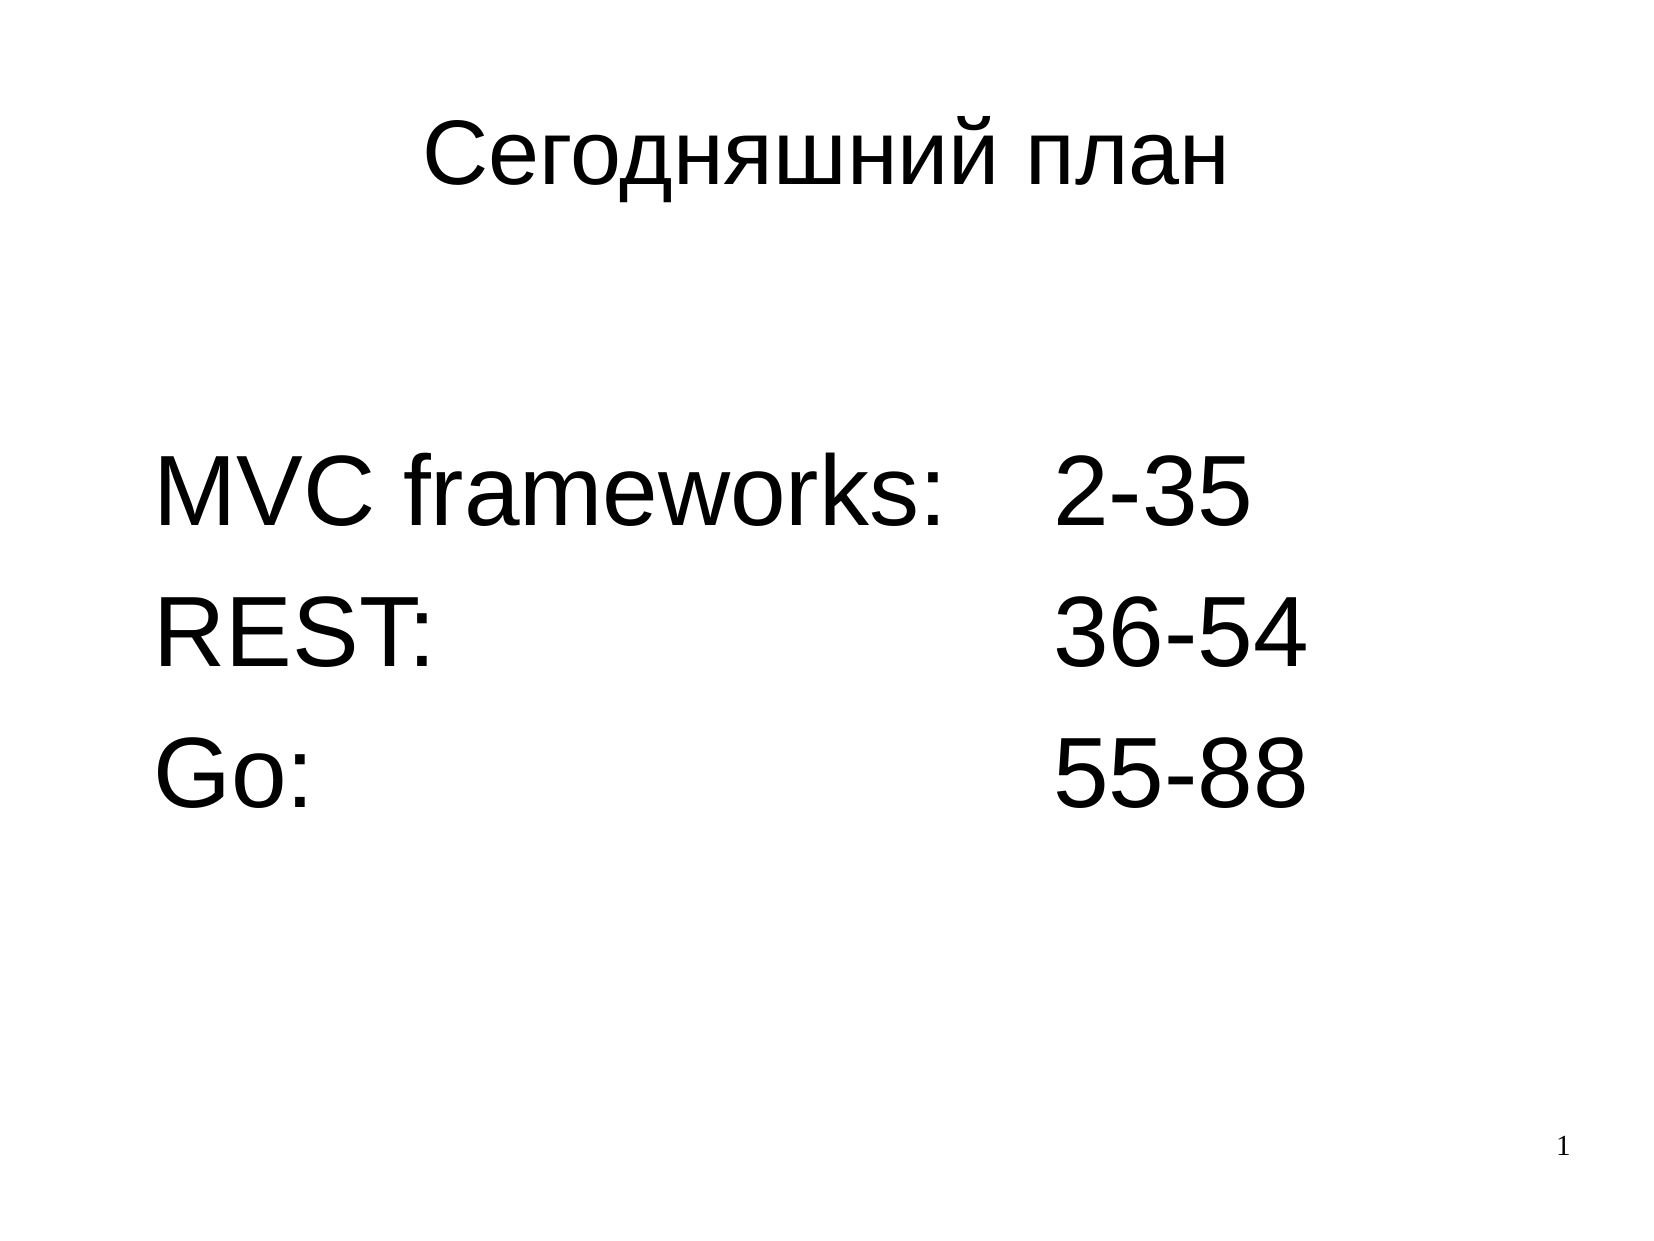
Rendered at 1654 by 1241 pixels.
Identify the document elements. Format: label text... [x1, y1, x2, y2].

title Сегодняшний план [82, 49, 1571, 257]
list MVC frameworks: 2­­-35 REST: 36-54 Go: 55-88 [82, 435, 1571, 1010]
